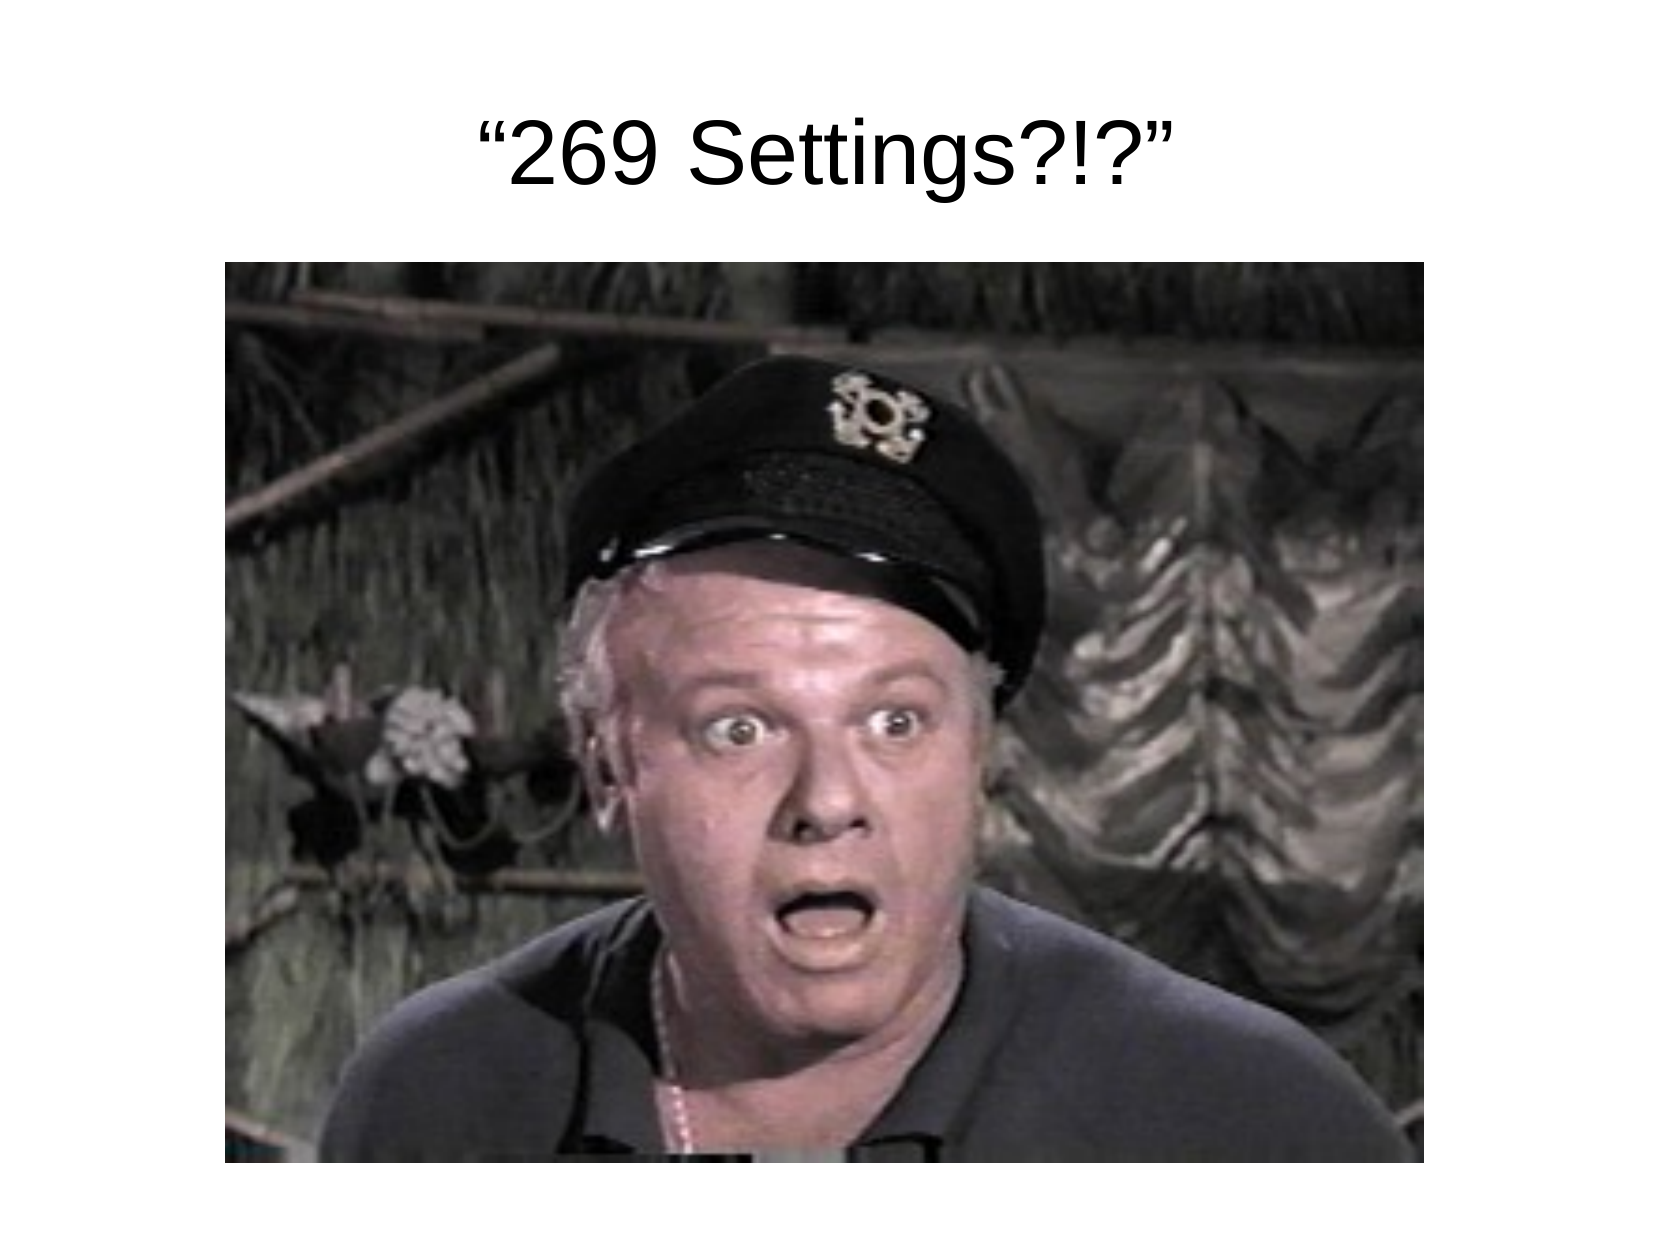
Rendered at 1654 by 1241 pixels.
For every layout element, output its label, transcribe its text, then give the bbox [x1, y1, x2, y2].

picture [225, 262, 1424, 1163]
title “269 Settings?!?” [82, 49, 1571, 257]
